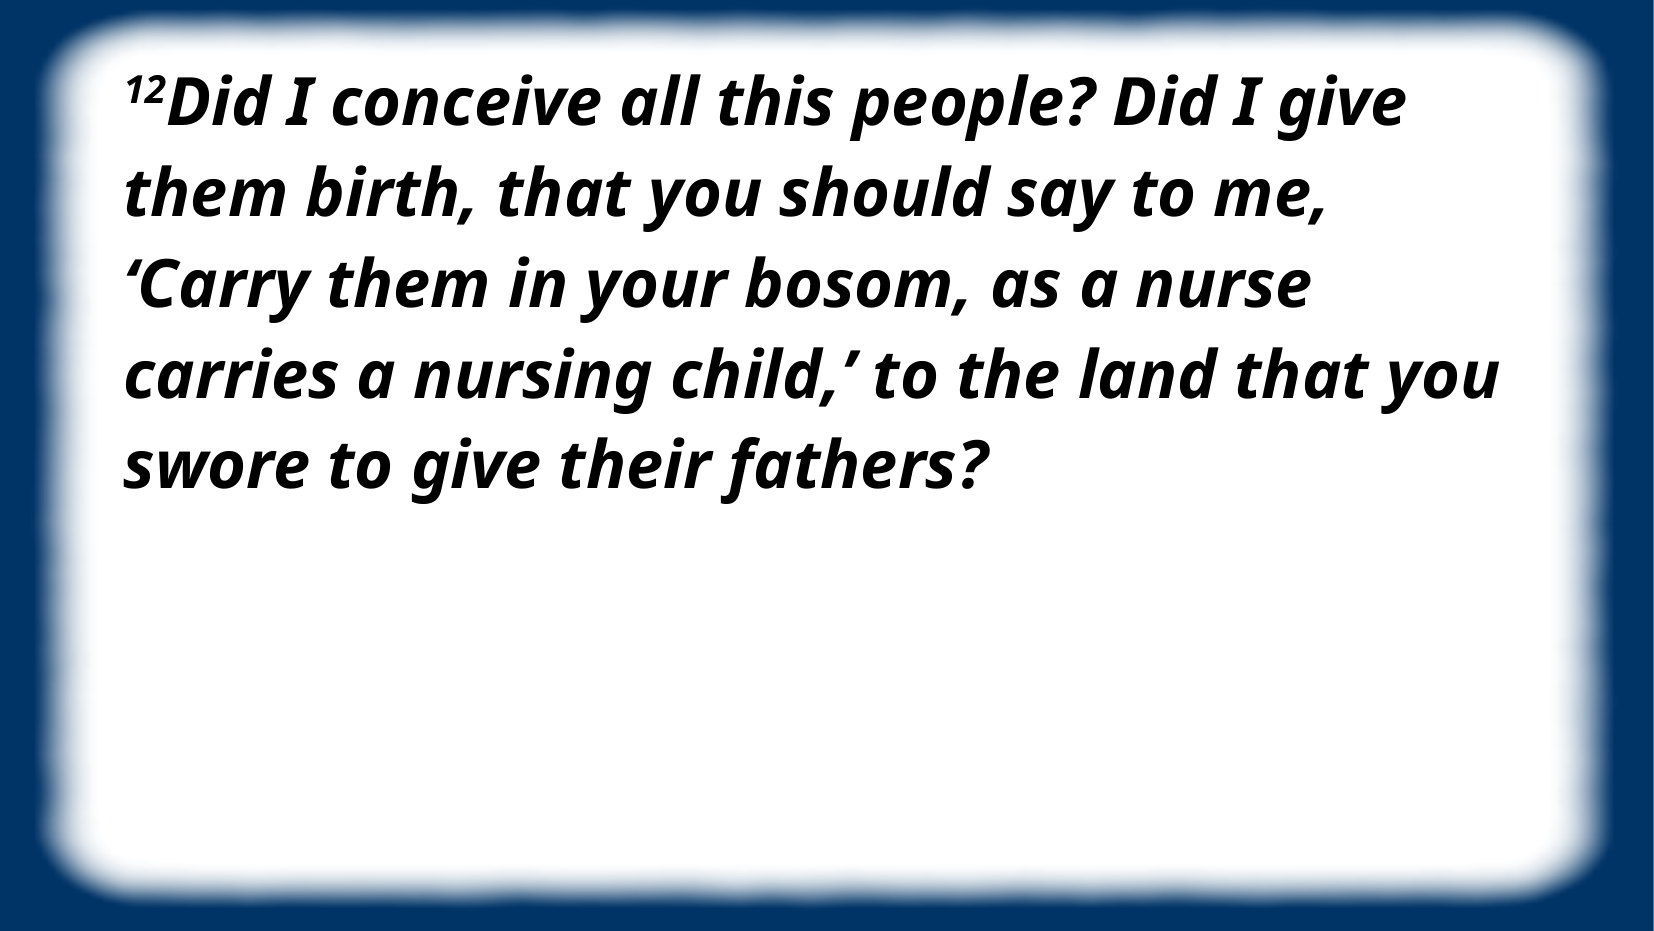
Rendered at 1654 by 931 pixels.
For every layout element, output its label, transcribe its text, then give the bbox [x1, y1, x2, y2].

picture [0, 0, 1654, 931]
text_box 12Did I conceive all this people? Did I give them birth, that you should say to me, ‘Carry them in your bosom, as a nurse carries a nursing child,’ to the land that you swore to give their fathers? [108, 47, 1549, 506]
